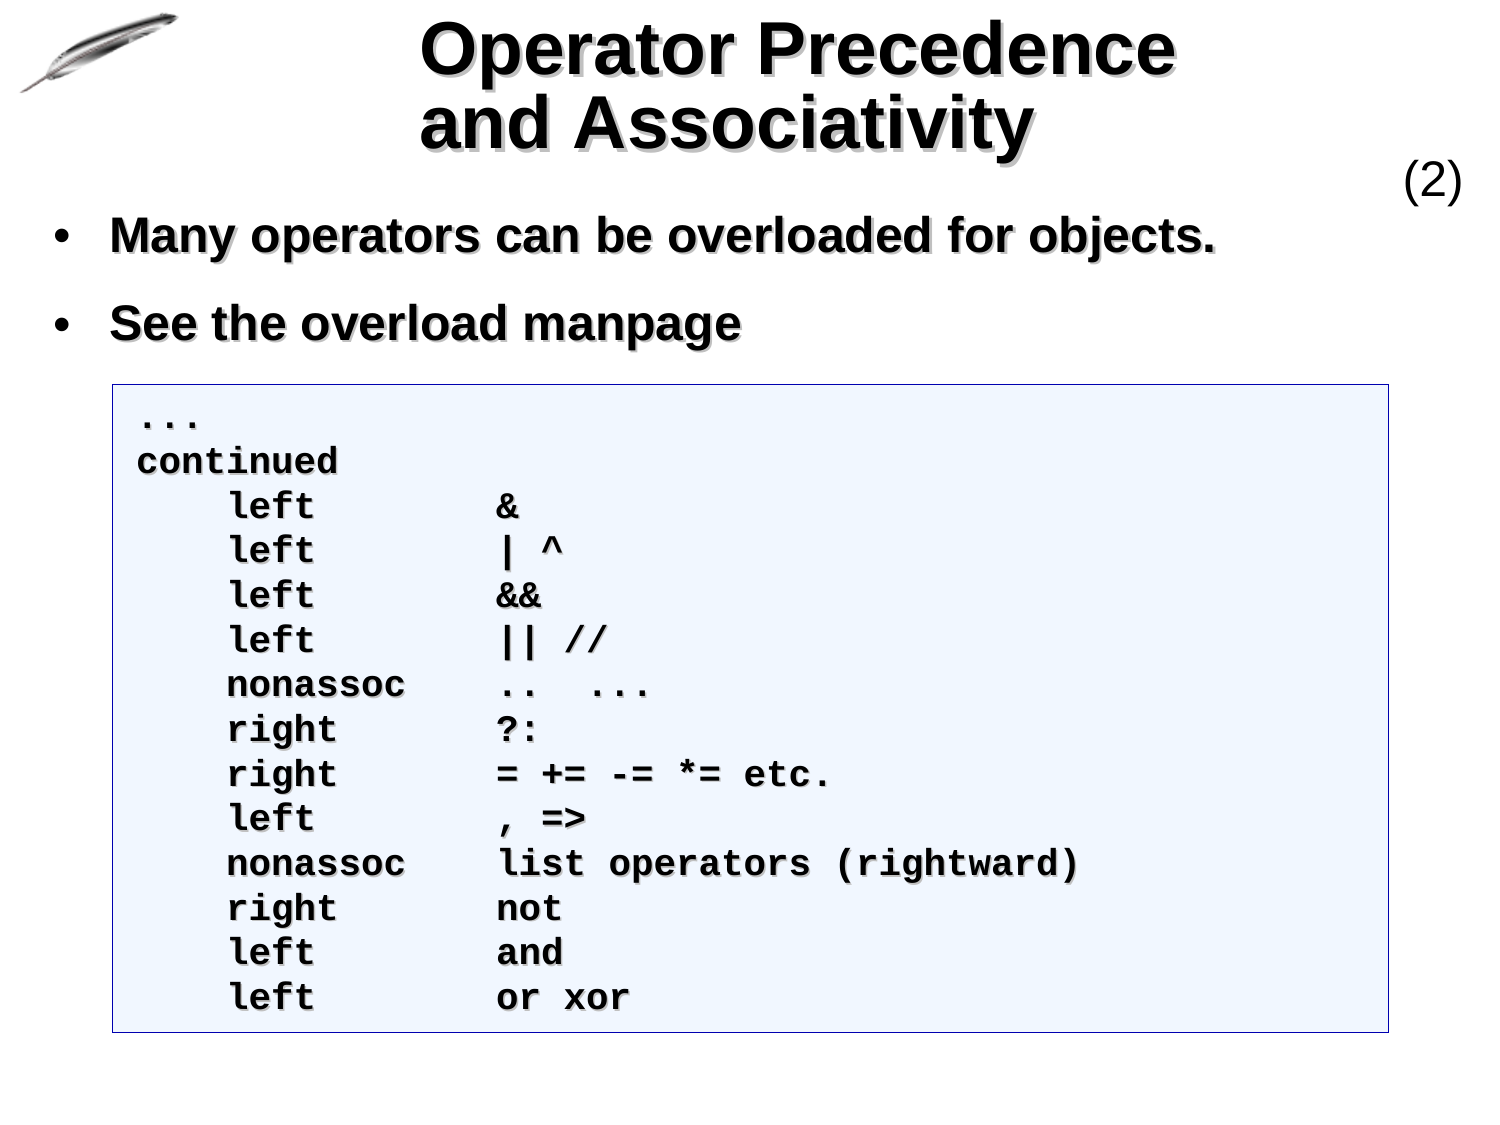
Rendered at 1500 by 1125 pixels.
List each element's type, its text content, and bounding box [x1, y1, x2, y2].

text_box (2) [1388, 141, 1479, 213]
text_box ... continued left & left | ^ left && left || // nonassoc .. ... right ?: right = += -= *= etc. left , => nonassoc list operators (rightward) right not left and left or xor [112, 383, 1389, 1033]
title Operator Precedence and Associativity [419, 0, 1459, 179]
list Many operators can be overloaded for objects. See the overload manpage [53, 207, 1447, 1084]
picture [16, 11, 184, 95]
